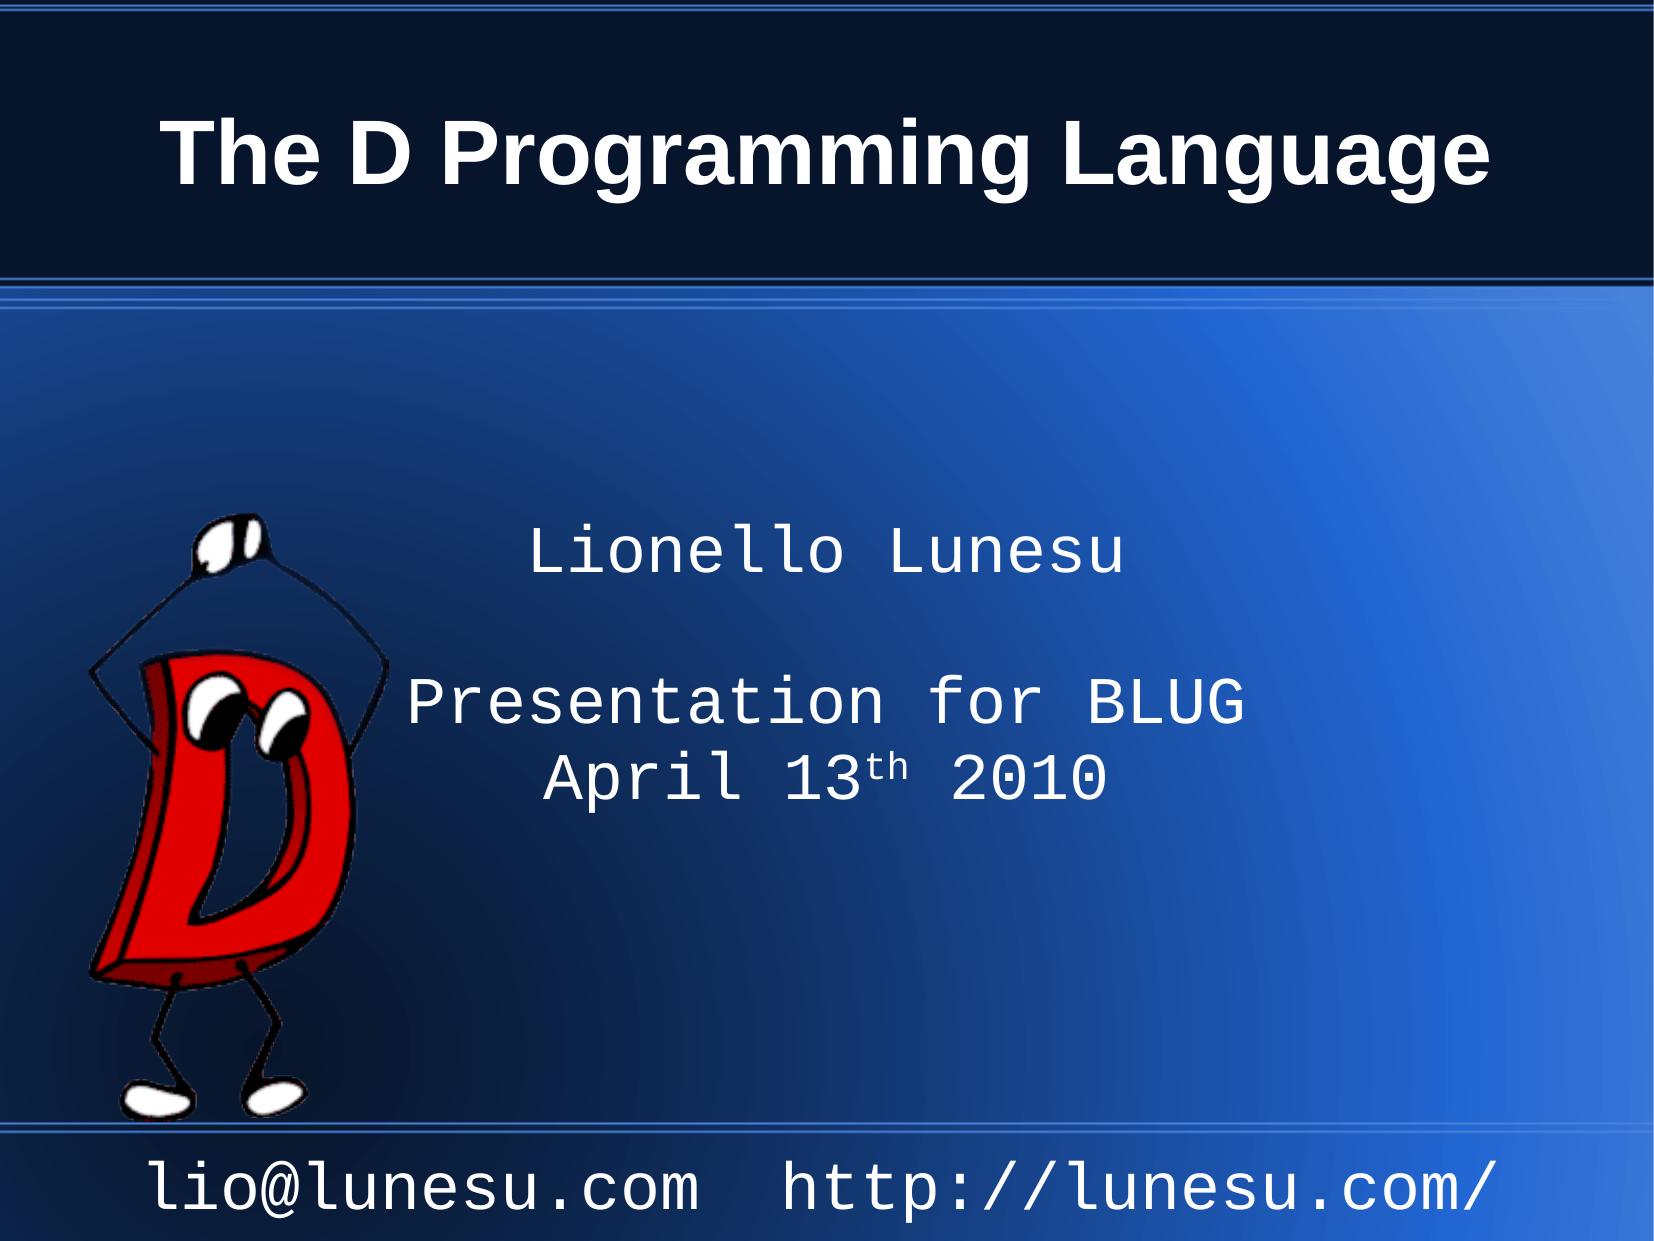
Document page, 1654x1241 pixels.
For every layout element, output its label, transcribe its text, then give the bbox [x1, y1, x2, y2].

picture [0, 0, 1654, 1241]
text_box lio@lunesu.com http://lunesu.com/ [76, 1122, 1565, 1241]
subtitle Lionello Lunesu Presentation for BLUG April 13th 2010 [82, 355, 1571, 1058]
title The D Programming Language [82, 49, 1571, 257]
